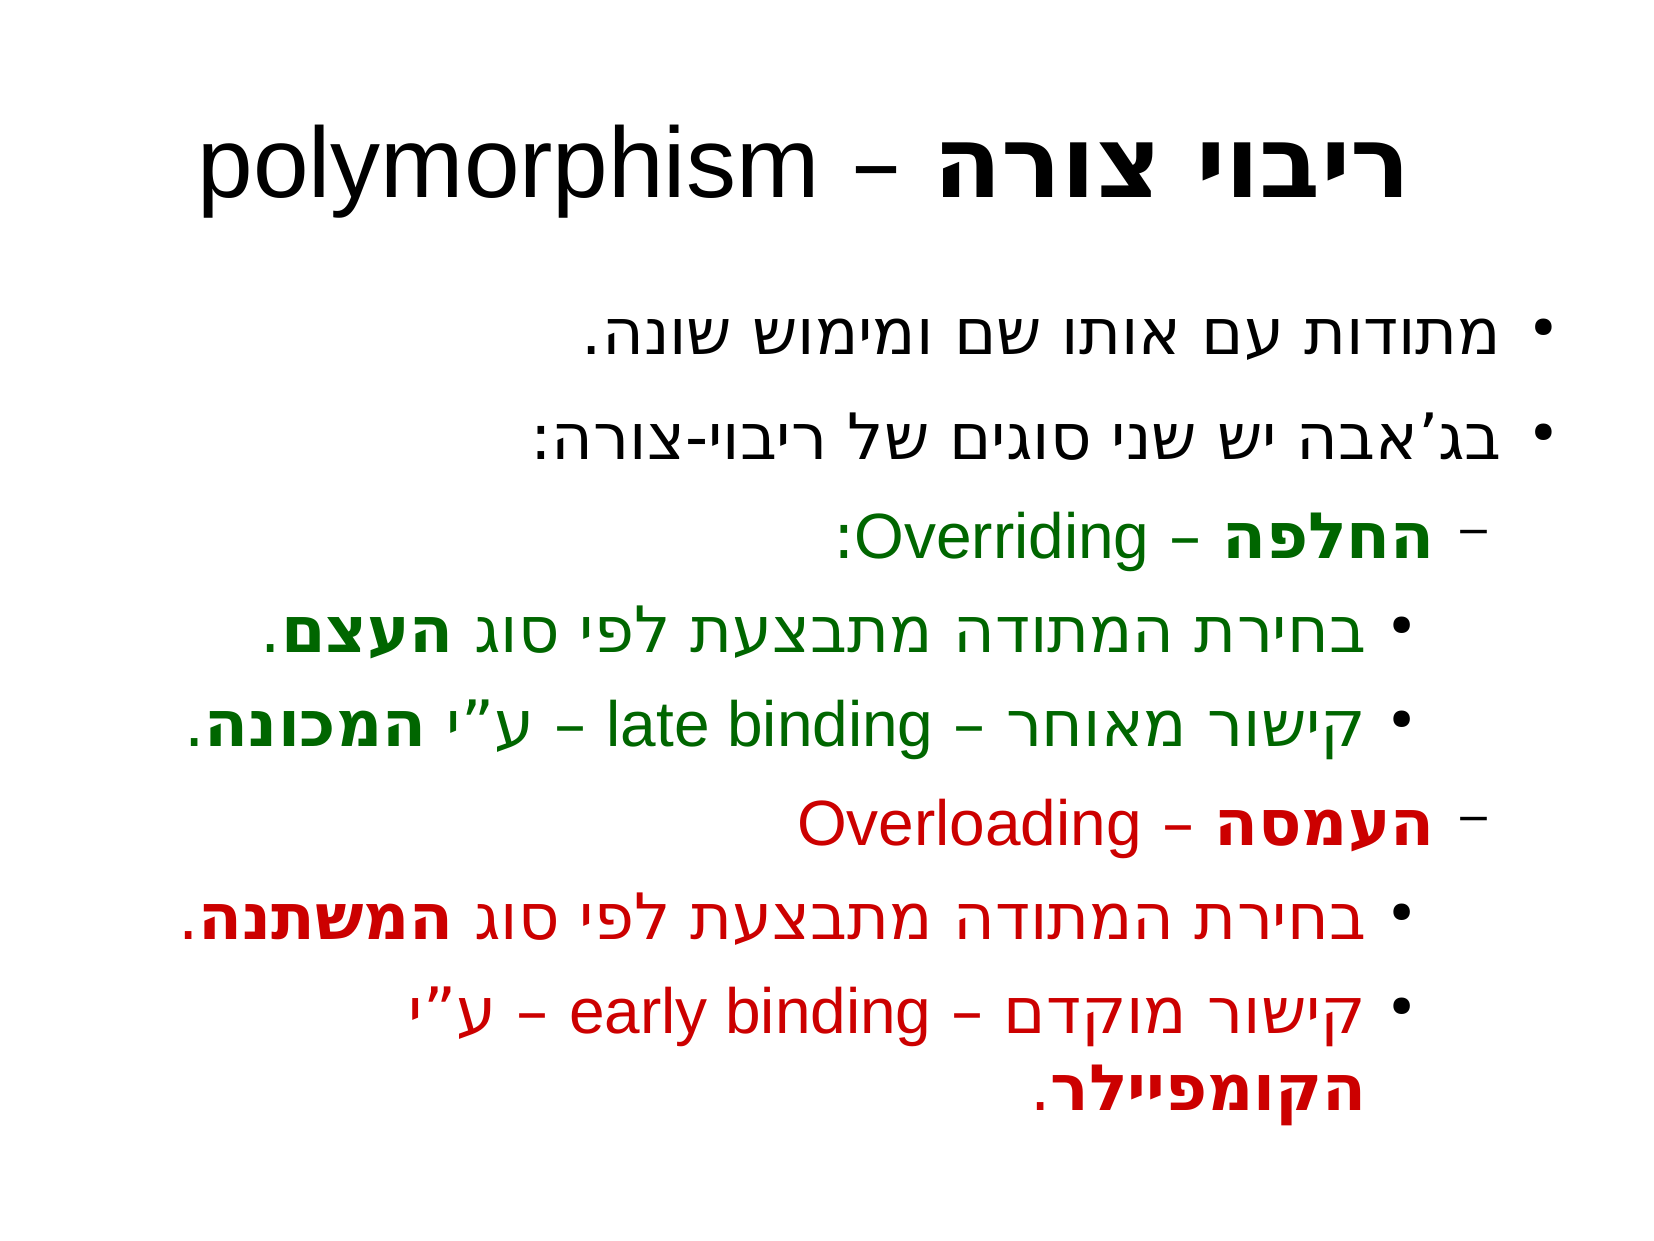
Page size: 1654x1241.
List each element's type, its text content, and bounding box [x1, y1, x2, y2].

list מתודות עם אותו שם ומימוש שונה. בג’אבה יש שני סוגים של ריבוי-צורה: החלפה – Overriding: בחירת המתודה מתבצעת לפי סוג העצם. קישור מאוחר – late binding – ע”י המכונה. העמסה – Overloading בחירת המתודה מתבצעת לפי סוג המשתנה. קישור מוקדם – early binding – ע”י הקומפיילר. [82, 290, 1571, 1126]
title ריבוי צורה – polymorphism [63, 45, 1546, 271]
